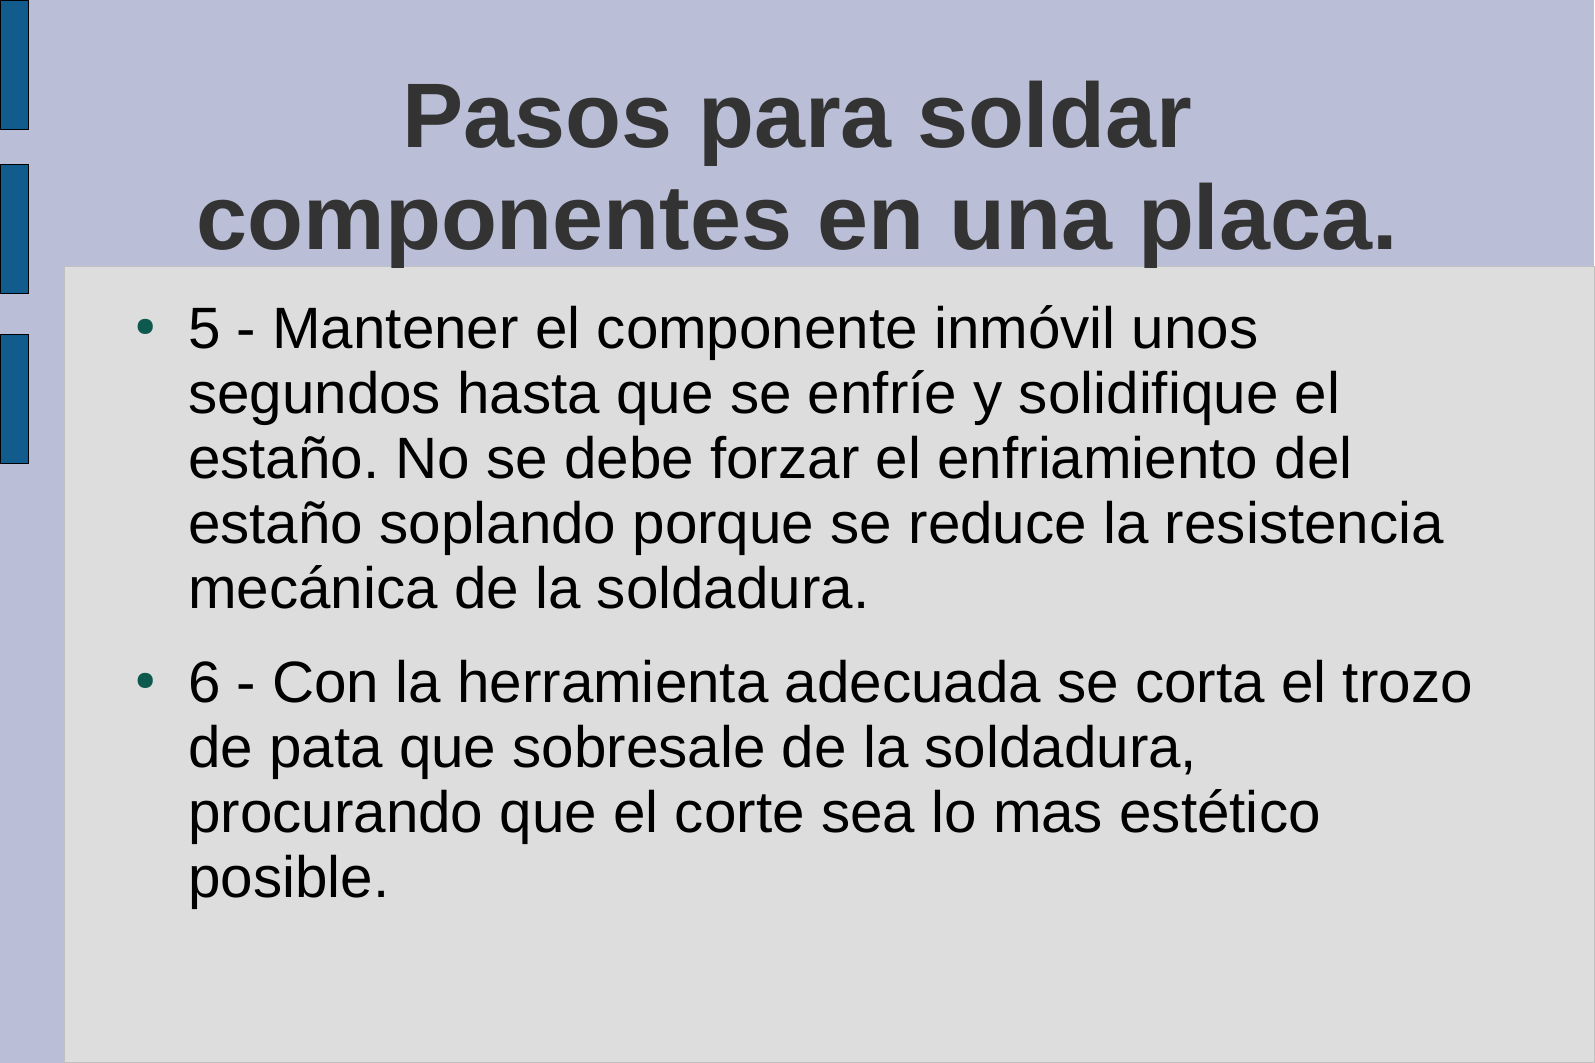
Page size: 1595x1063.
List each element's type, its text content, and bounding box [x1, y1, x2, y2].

title Pasos para soldar componentes en una placa. [117, 64, 1479, 270]
list 5 - Mantener el componente inmóvil unos segundos hasta que se enfríe y solidifique el estaño. No se debe forzar el enfriamiento del estaño soplando porque se reduce la resistencia mecánica de la soldadura. 6 - Con la herramienta adecuada se corta el trozo de pata que sobresale de la soldadura, procurando que el corte sea lo mas estético posible. [117, 295, 1479, 1063]
